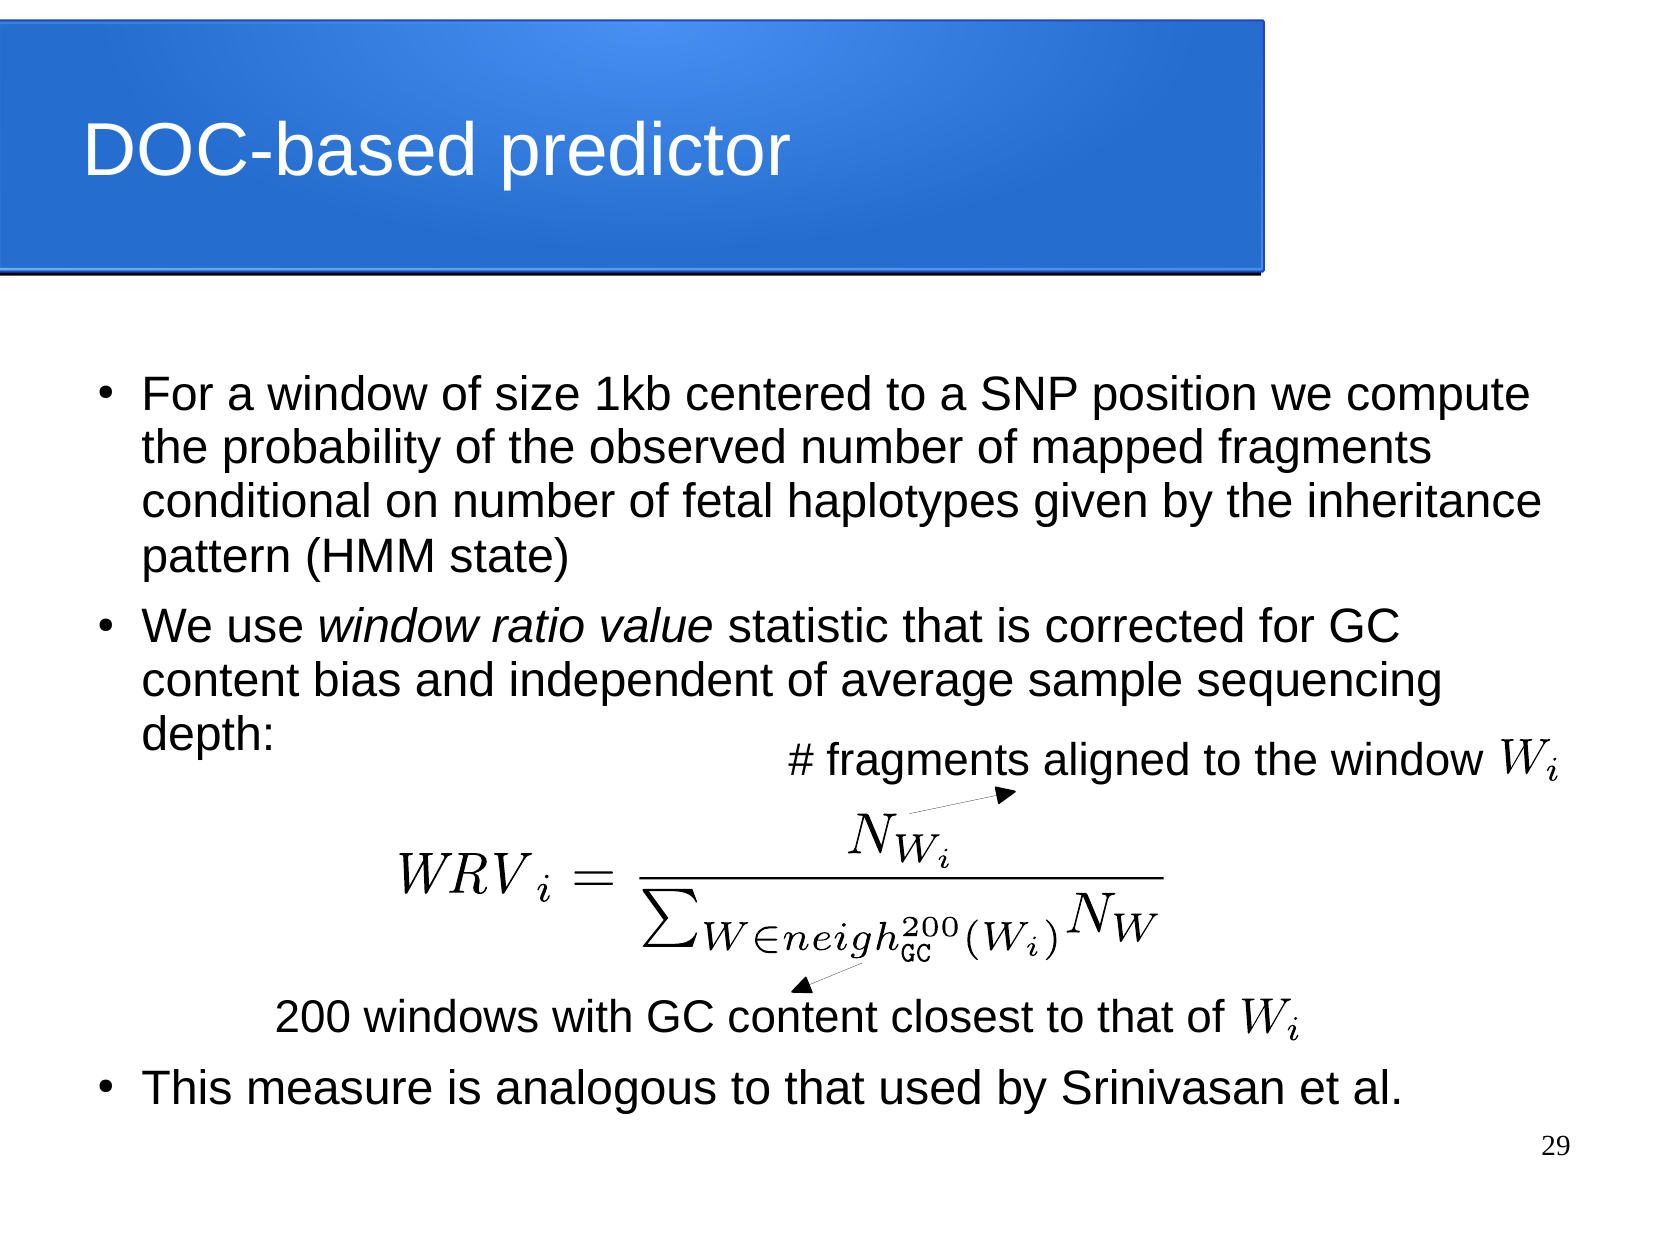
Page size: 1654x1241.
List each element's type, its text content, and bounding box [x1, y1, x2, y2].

title DOC-based predictor [82, 47, 1235, 252]
list For a window of size 1kb centered to a SNP position we compute the probability of the observed number of mapped fragments conditional on number of fetal haplotypes given by the inheritance pattern (HMM state) We use window ratio value statistic that is corrected for GC content bias and independent of average sample sequencing depth: This measure is analogous to that used by Srinivasan et al. [82, 366, 1571, 1123]
